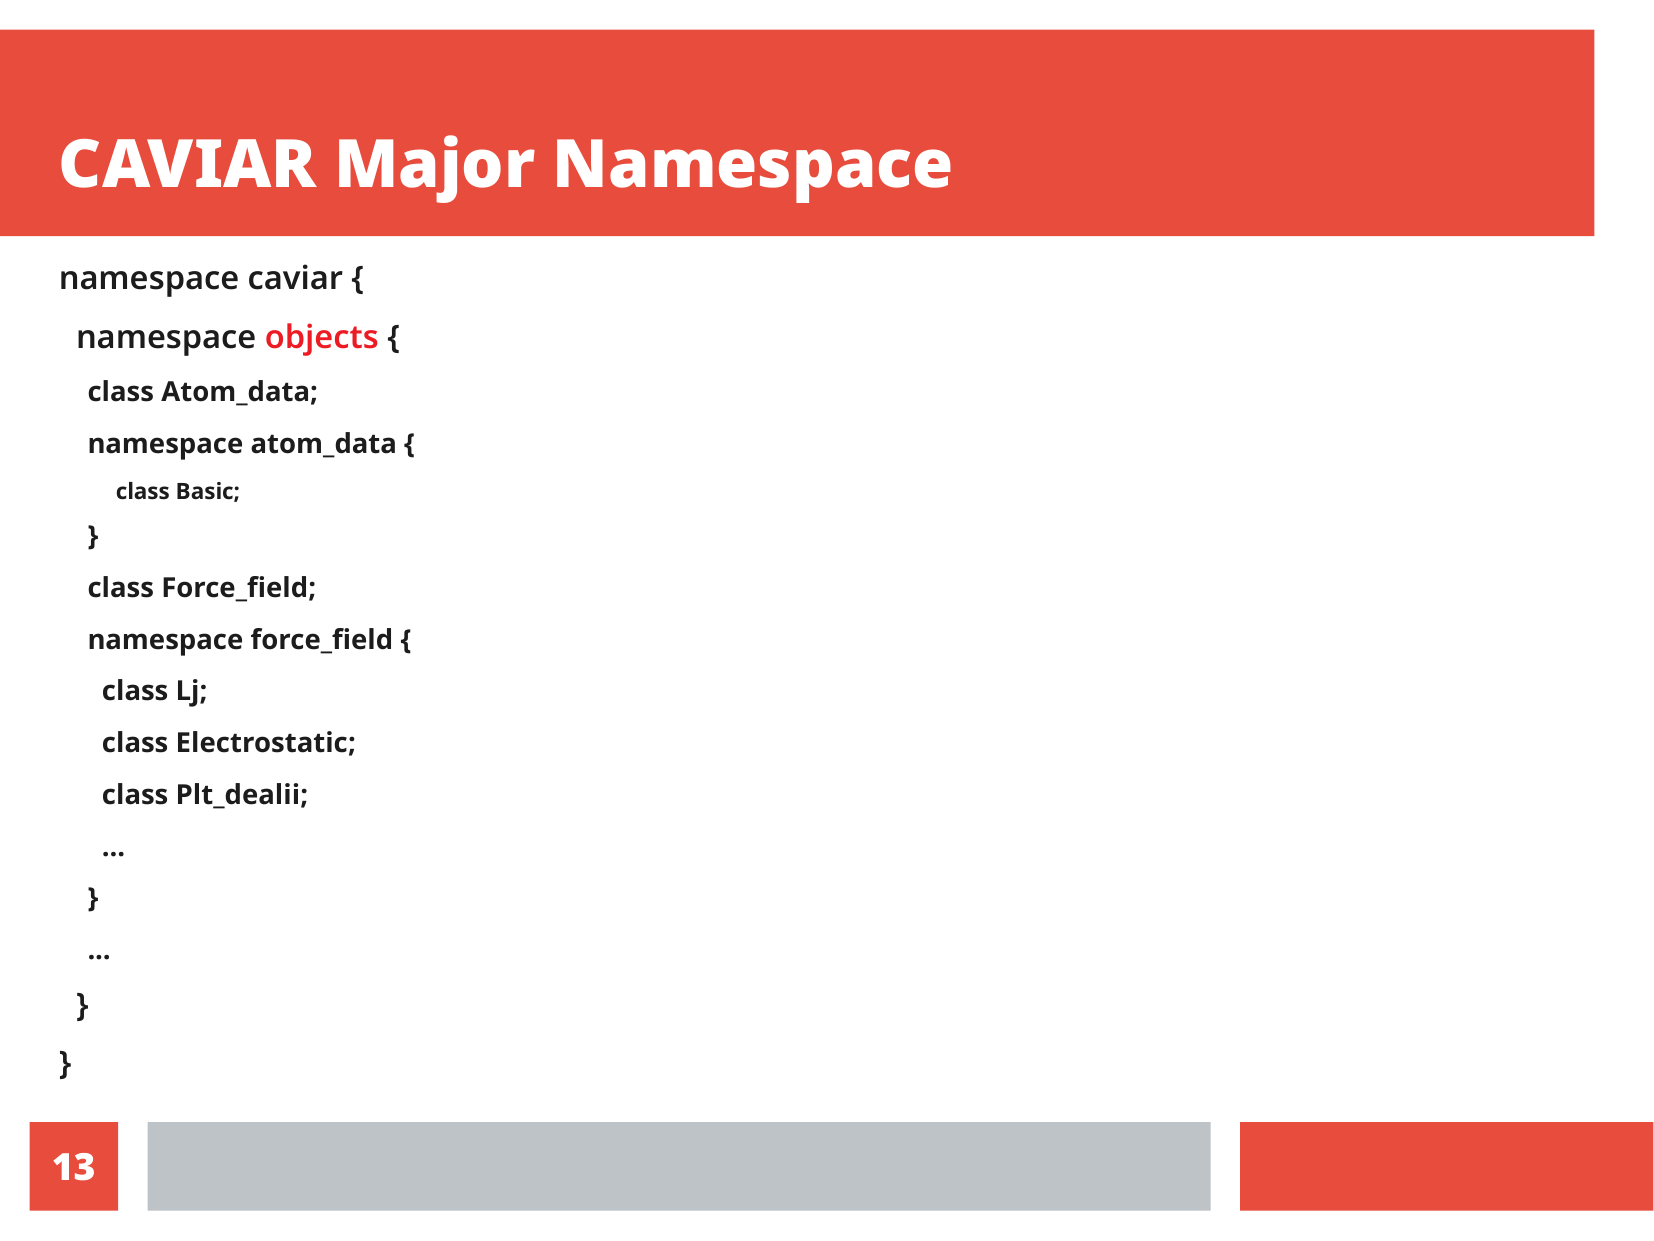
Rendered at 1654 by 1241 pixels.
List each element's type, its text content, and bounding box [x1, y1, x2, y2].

list namespace caviar { namespace objects { class Atom_data; namespace atom_data { class Basic; } class Force_field; namespace force_field { class Lj; class Electrostatic; class Plt_dealii; ... } ... } } [59, 255, 1565, 1093]
title CAVIAR Major Namespace [59, 59, 1595, 207]
